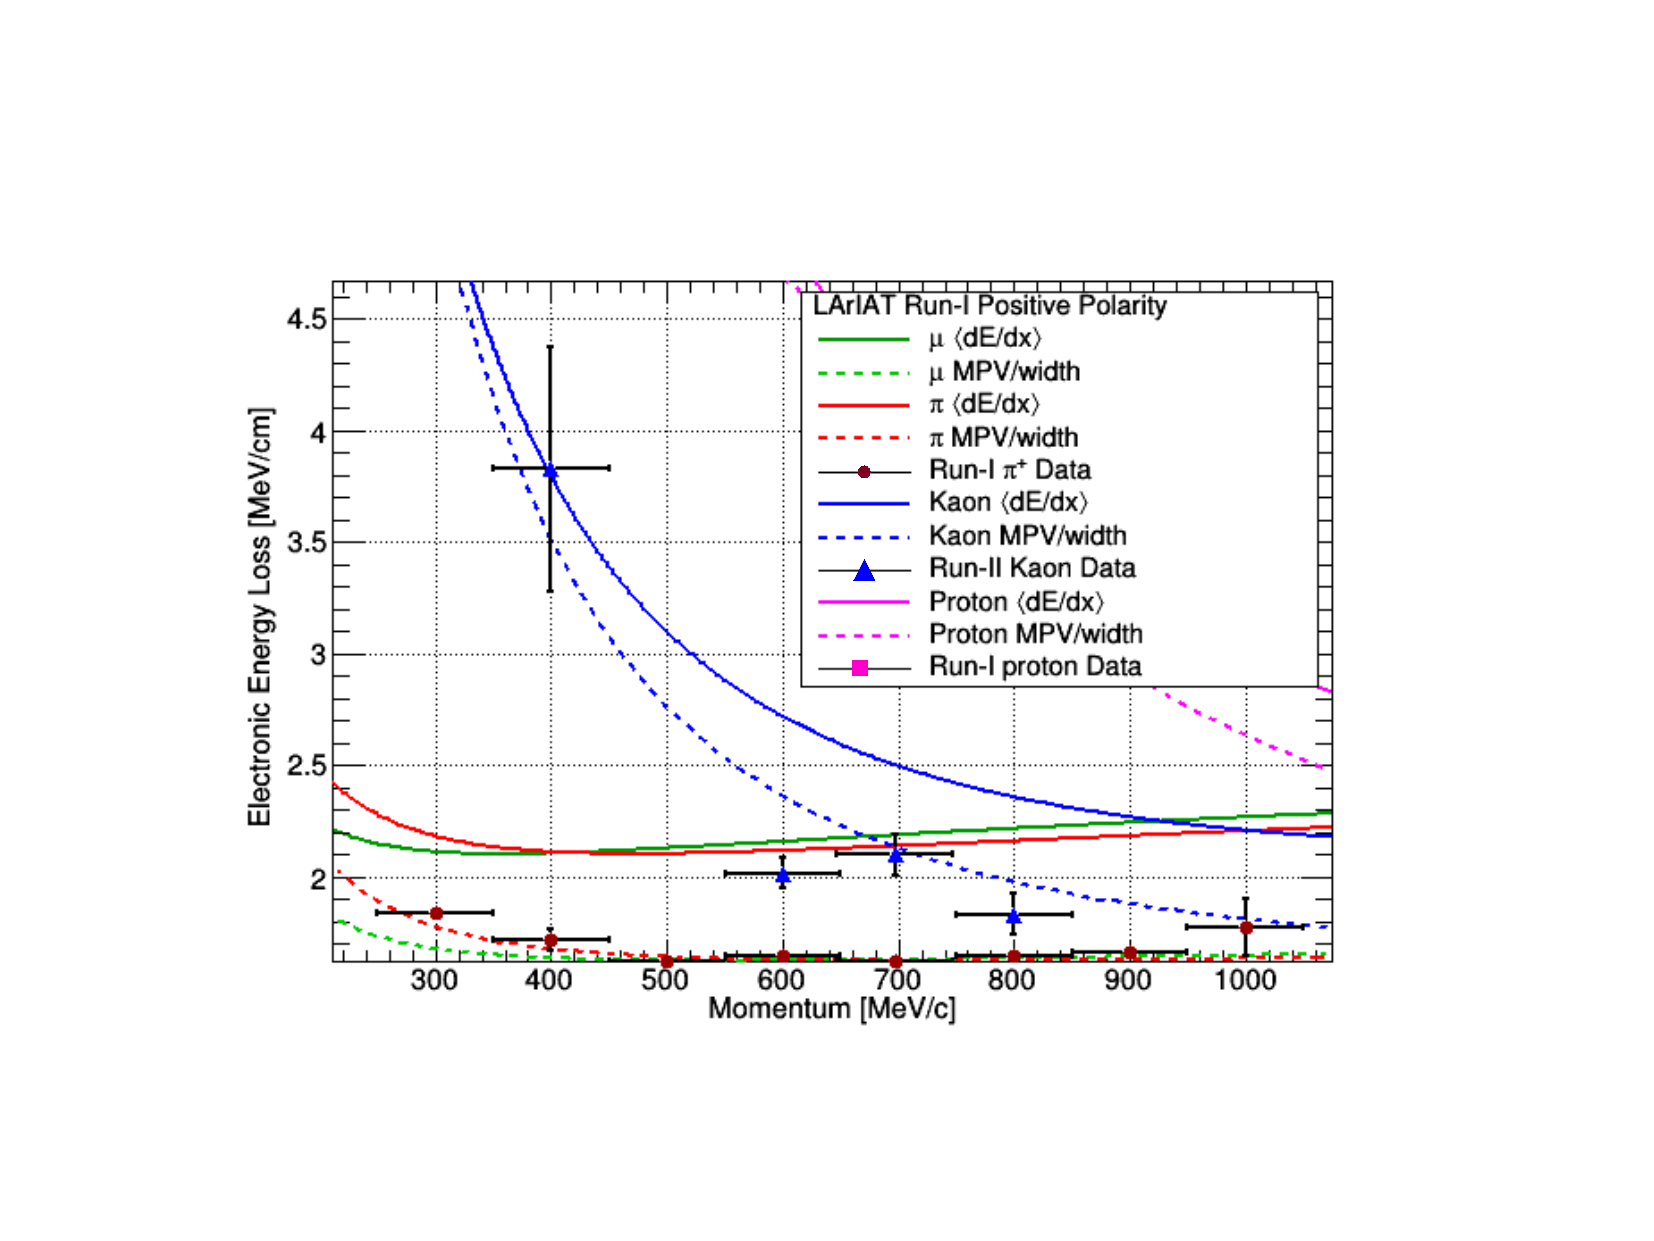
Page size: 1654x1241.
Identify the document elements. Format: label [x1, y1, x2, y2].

picture [209, 197, 1457, 1048]
text_box [853, 559, 875, 581]
text_box [852, 660, 868, 676]
text_box [858, 465, 871, 478]
